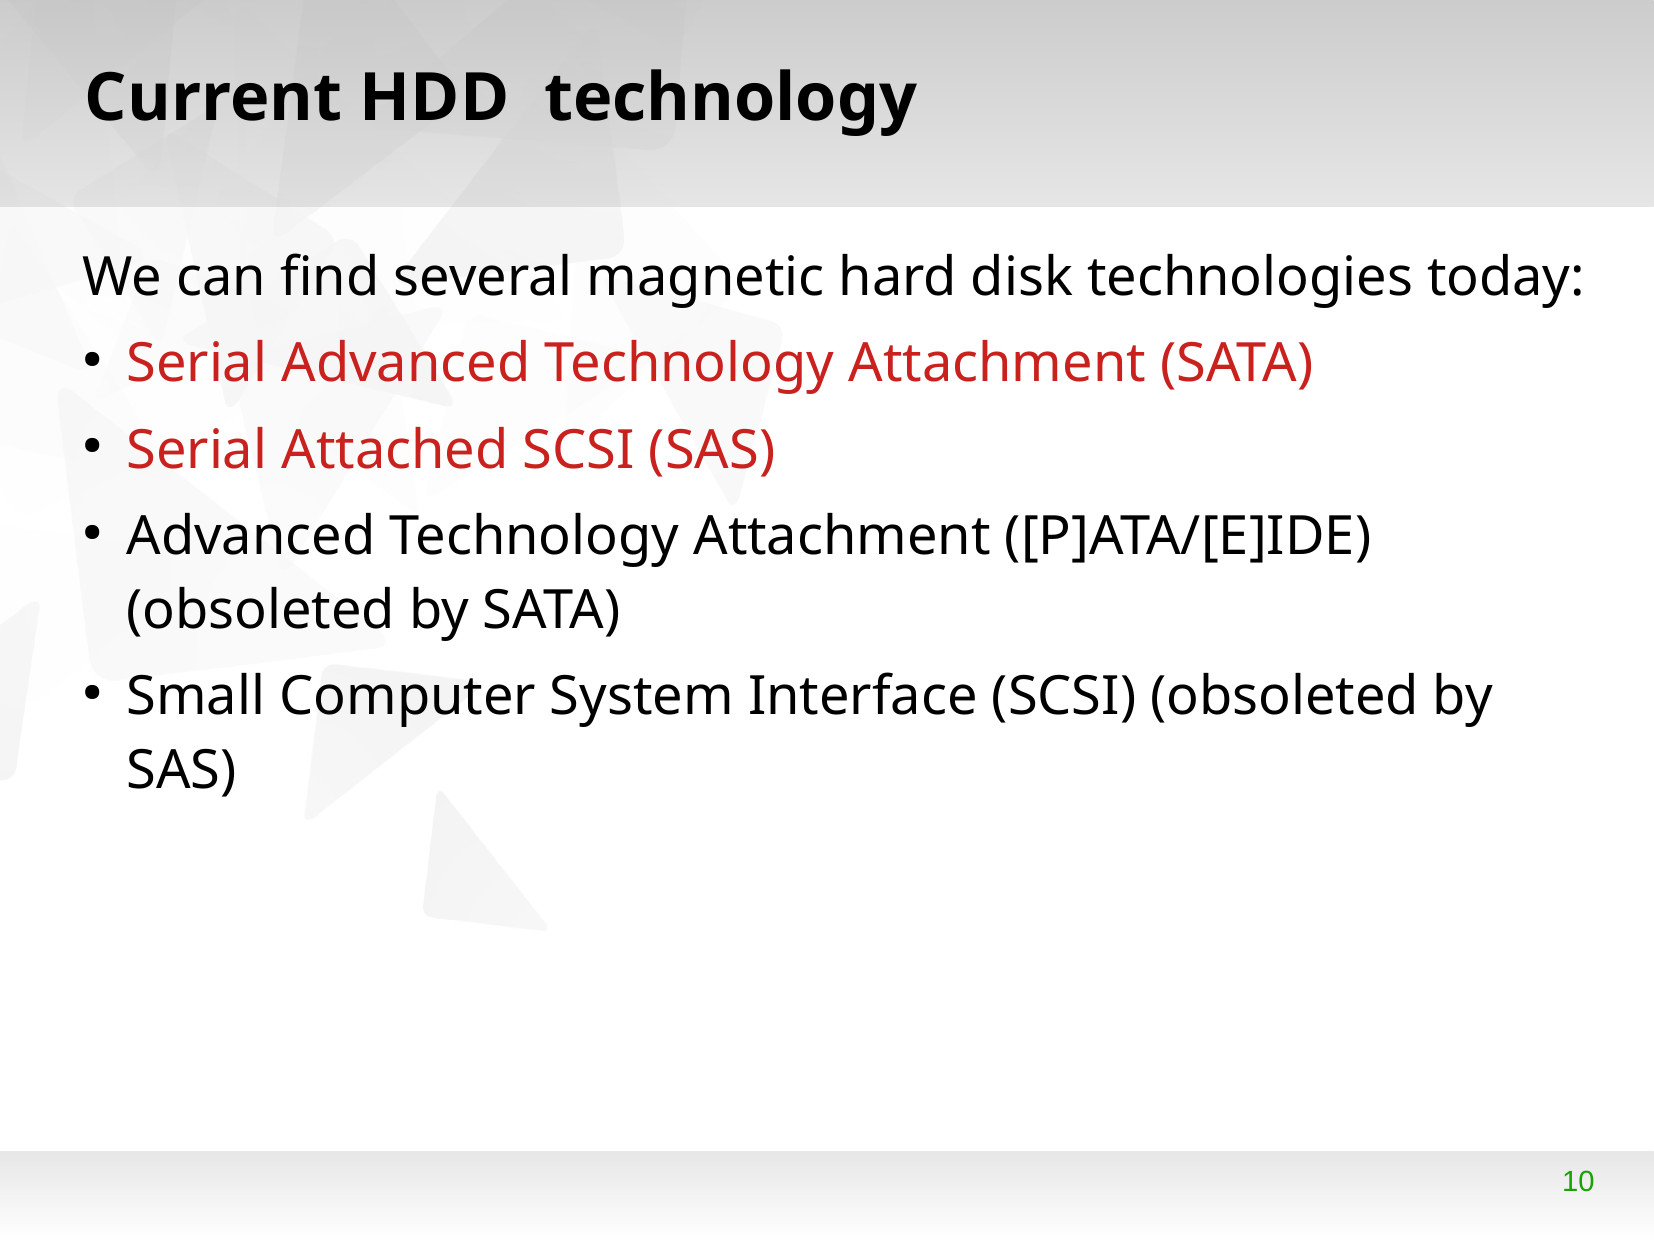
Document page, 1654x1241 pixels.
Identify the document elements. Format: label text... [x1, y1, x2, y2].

list We can find several magnetic hard disk technologies today: Serial Advanced Technology Attachment (SATA) Serial Attached SCSI (SAS) Advanced Technology Attachment ([P]ATA/[E]IDE) (obsoleted by SATA) Small Computer System Interface (SCSI) (obsoleted by SAS) [82, 237, 1619, 957]
picture [0, 0, 783, 931]
title Current HDD technology [85, 0, 1431, 199]
